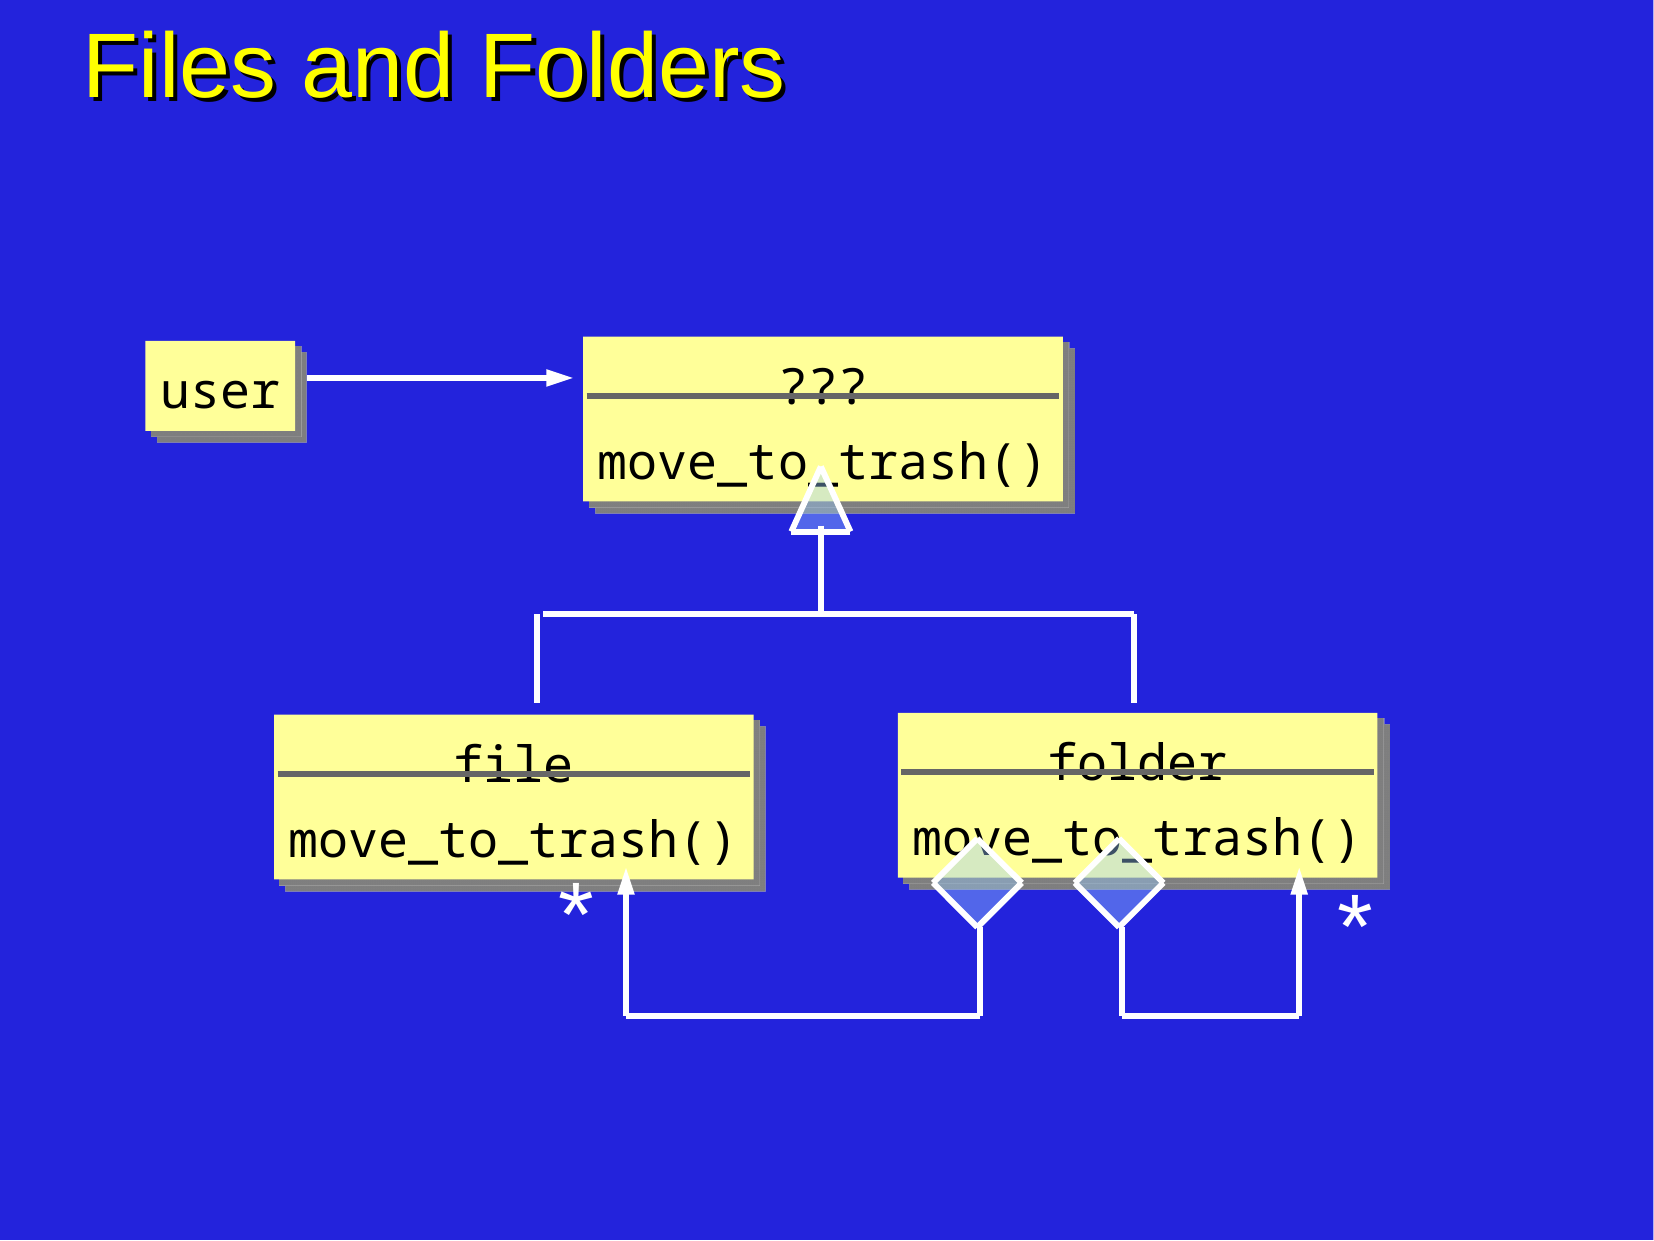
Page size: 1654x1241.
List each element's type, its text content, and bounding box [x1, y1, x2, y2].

text_box * [1322, 868, 1412, 986]
text_box [1074, 838, 1164, 928]
title Files and Folders [82, 2, 1571, 130]
text_box * [543, 856, 632, 974]
text_box folder move_to_trash() [897, 712, 1378, 878]
text_box [791, 466, 851, 532]
text_box ??? move_to_trash() [583, 336, 1063, 502]
text_box [933, 838, 1022, 927]
text_box file move_to_trash() [274, 714, 754, 880]
text_box user [145, 340, 296, 431]
